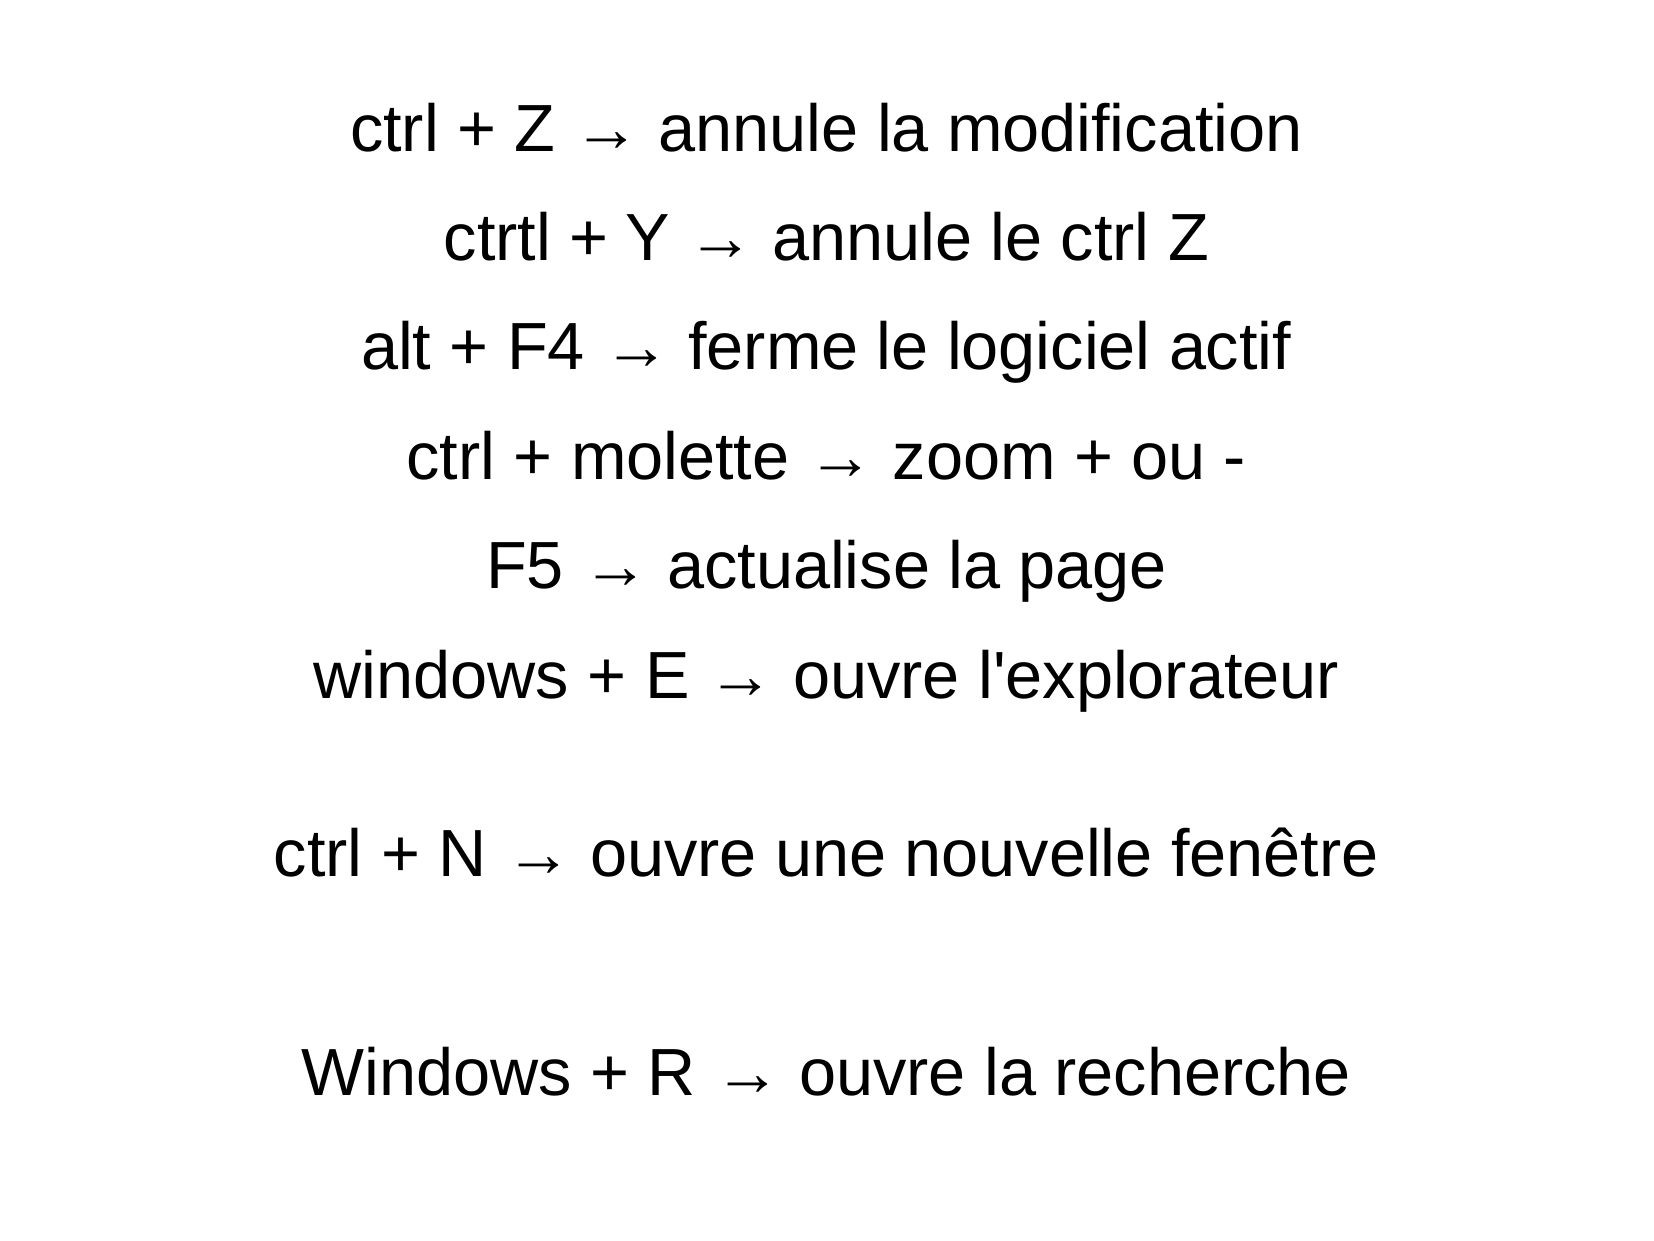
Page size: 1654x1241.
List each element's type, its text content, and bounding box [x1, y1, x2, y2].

subtitle ctrl + Z → annule la modification ctrtl + Y → annule le ctrl Z alt + F4 → ferme le logiciel actif ctrl + molette → zoom + ou - F5 → actualise la page windows + E → ouvre l'explorateur ctrl + N → ouvre une nouvelle fenêtre Windows + R → ouvre la recherche [82, 67, 1571, 1127]
